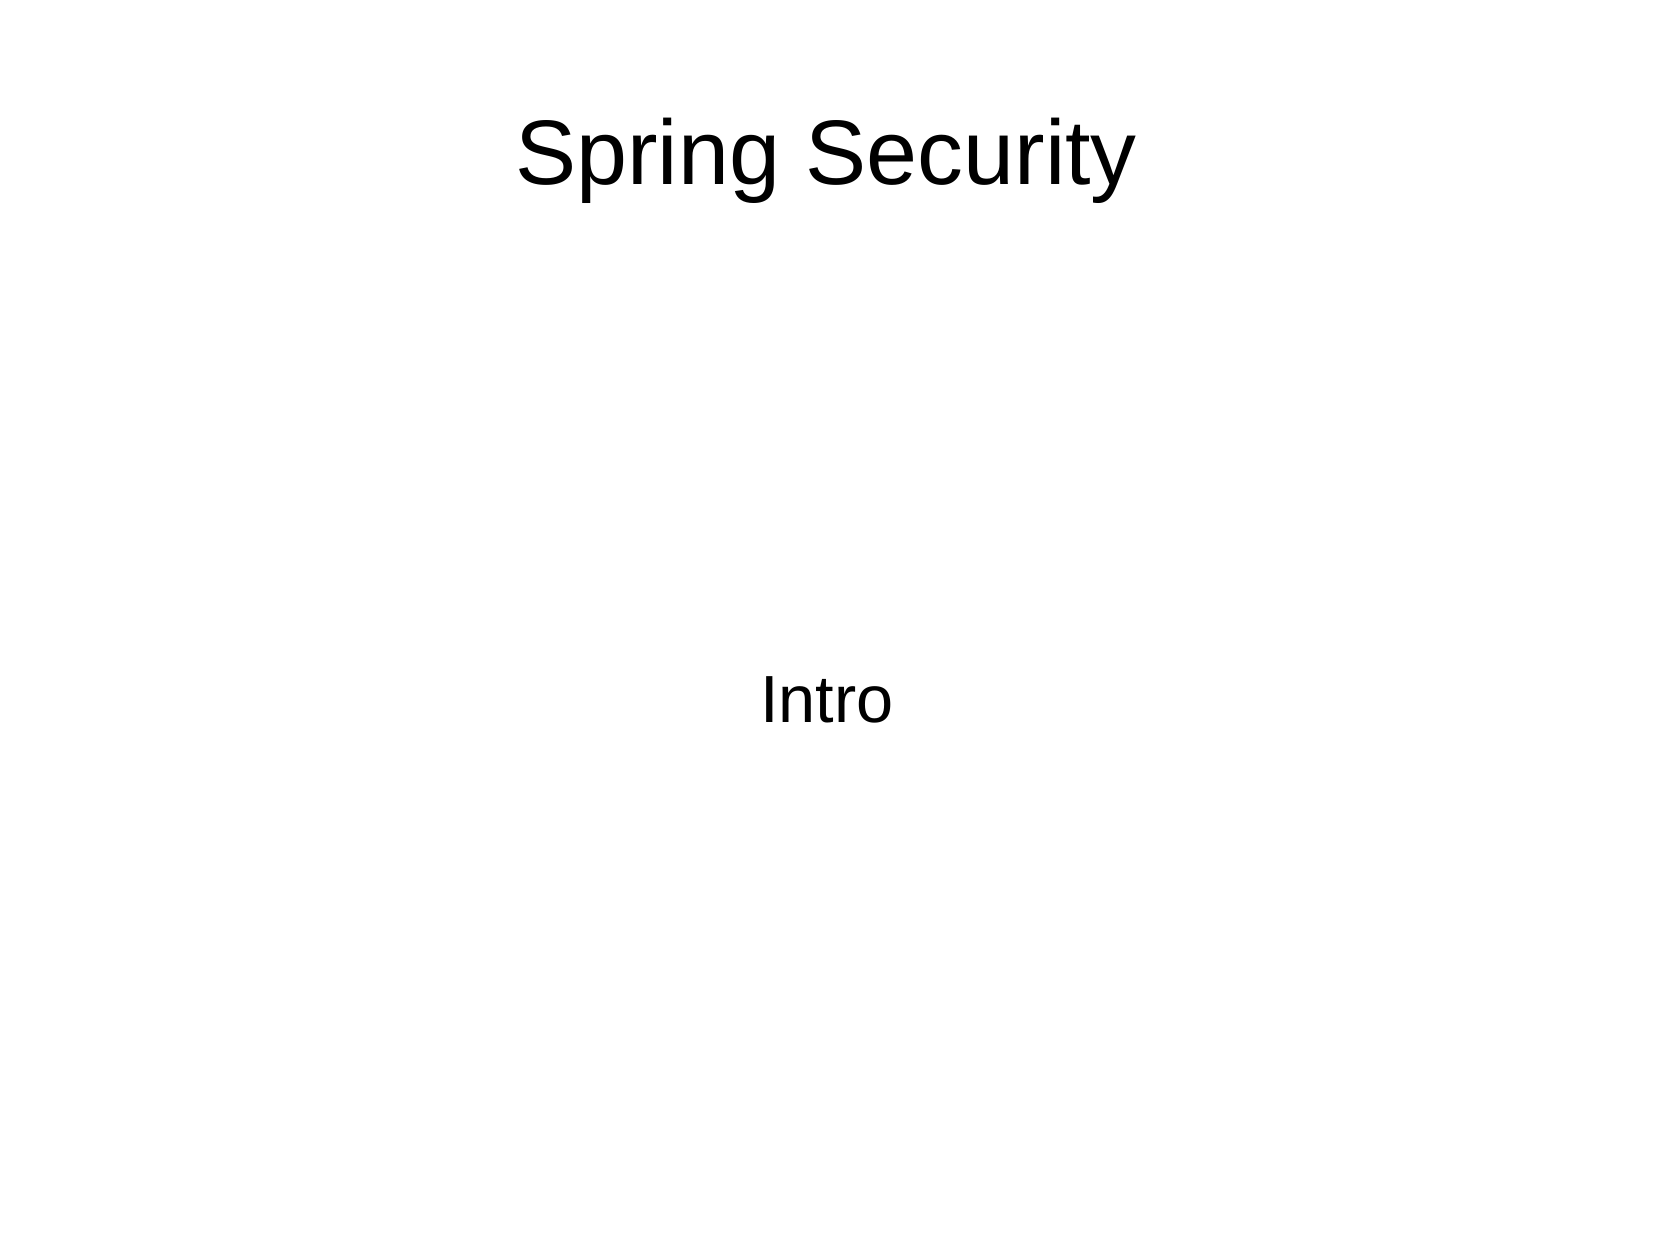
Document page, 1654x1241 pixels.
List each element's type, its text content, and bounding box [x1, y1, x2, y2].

subtitle Intro [82, 290, 1571, 1109]
title Spring Security [82, 49, 1571, 257]
